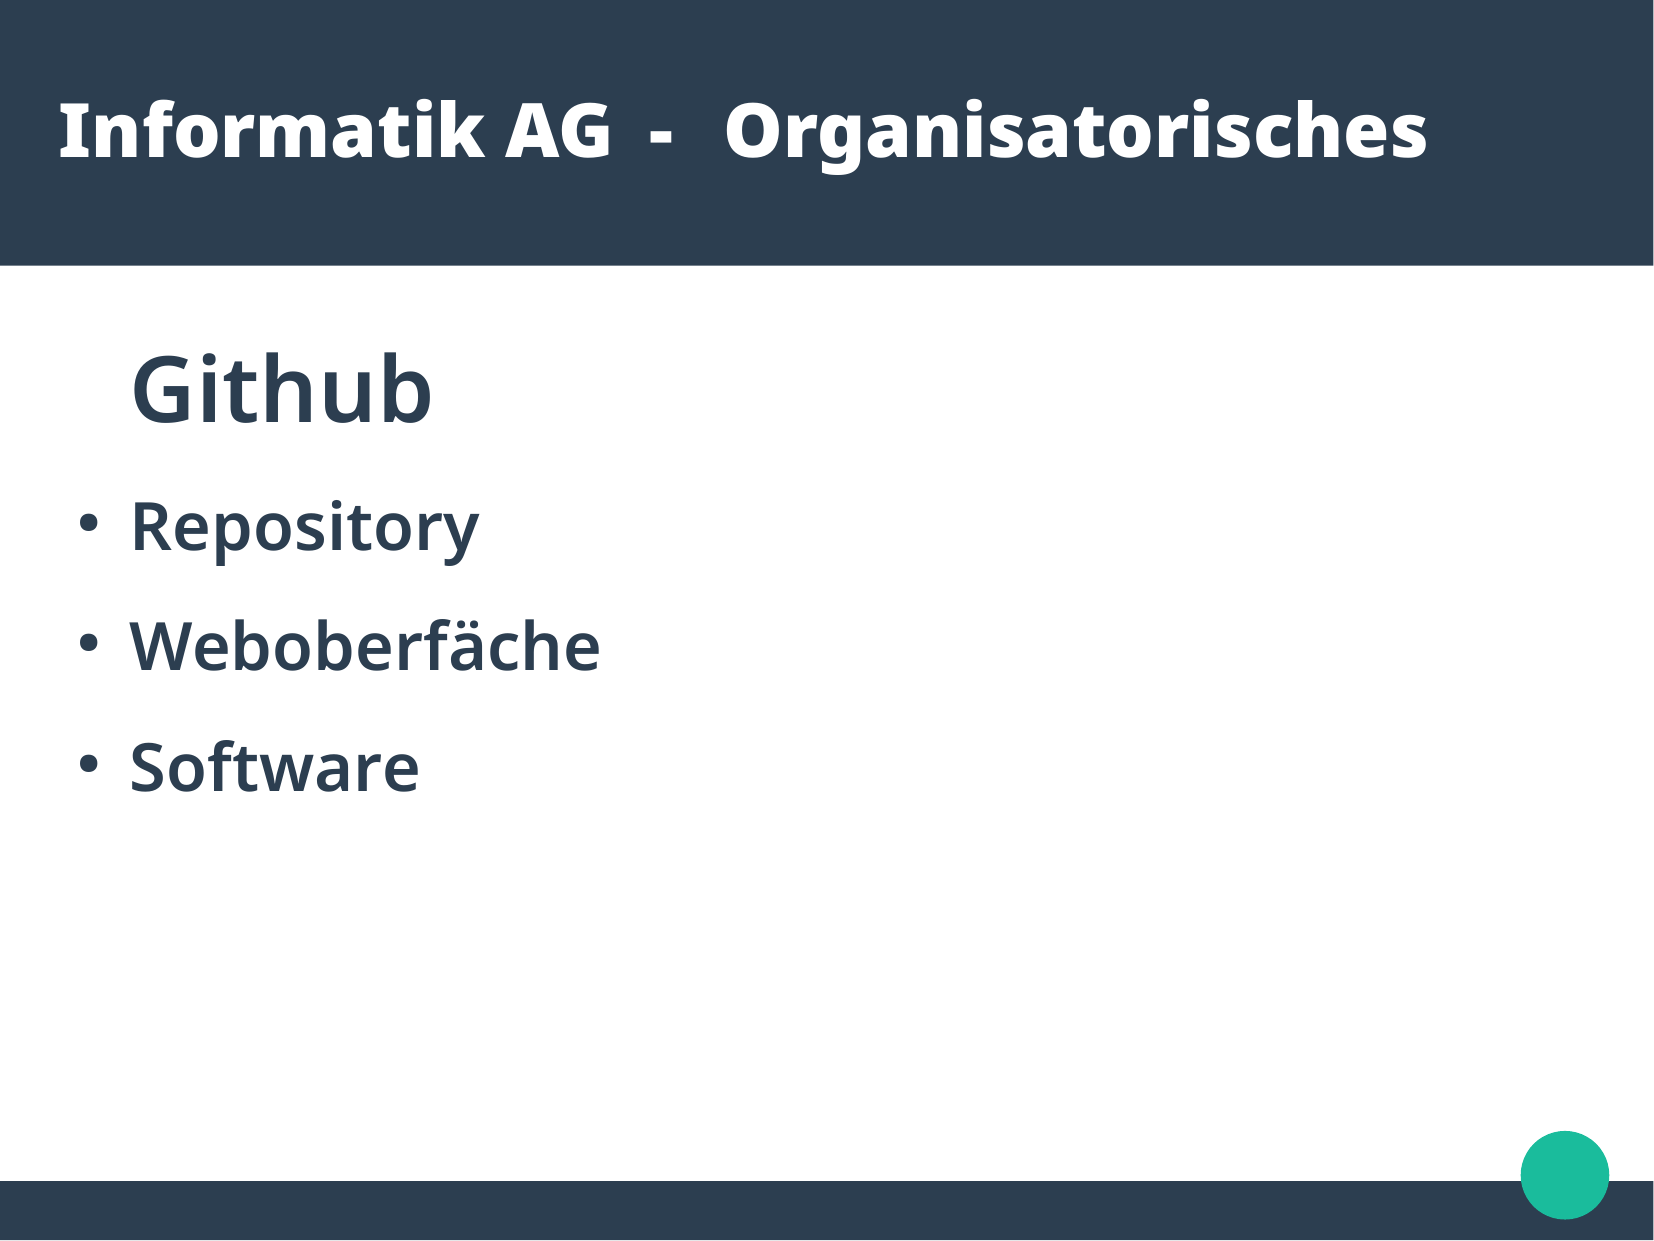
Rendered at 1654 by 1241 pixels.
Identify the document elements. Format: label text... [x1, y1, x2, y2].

title Informatik AG - Organisatorisches [59, 49, 1595, 207]
list Github Repository Weboberfäche Software [59, 324, 1595, 1152]
